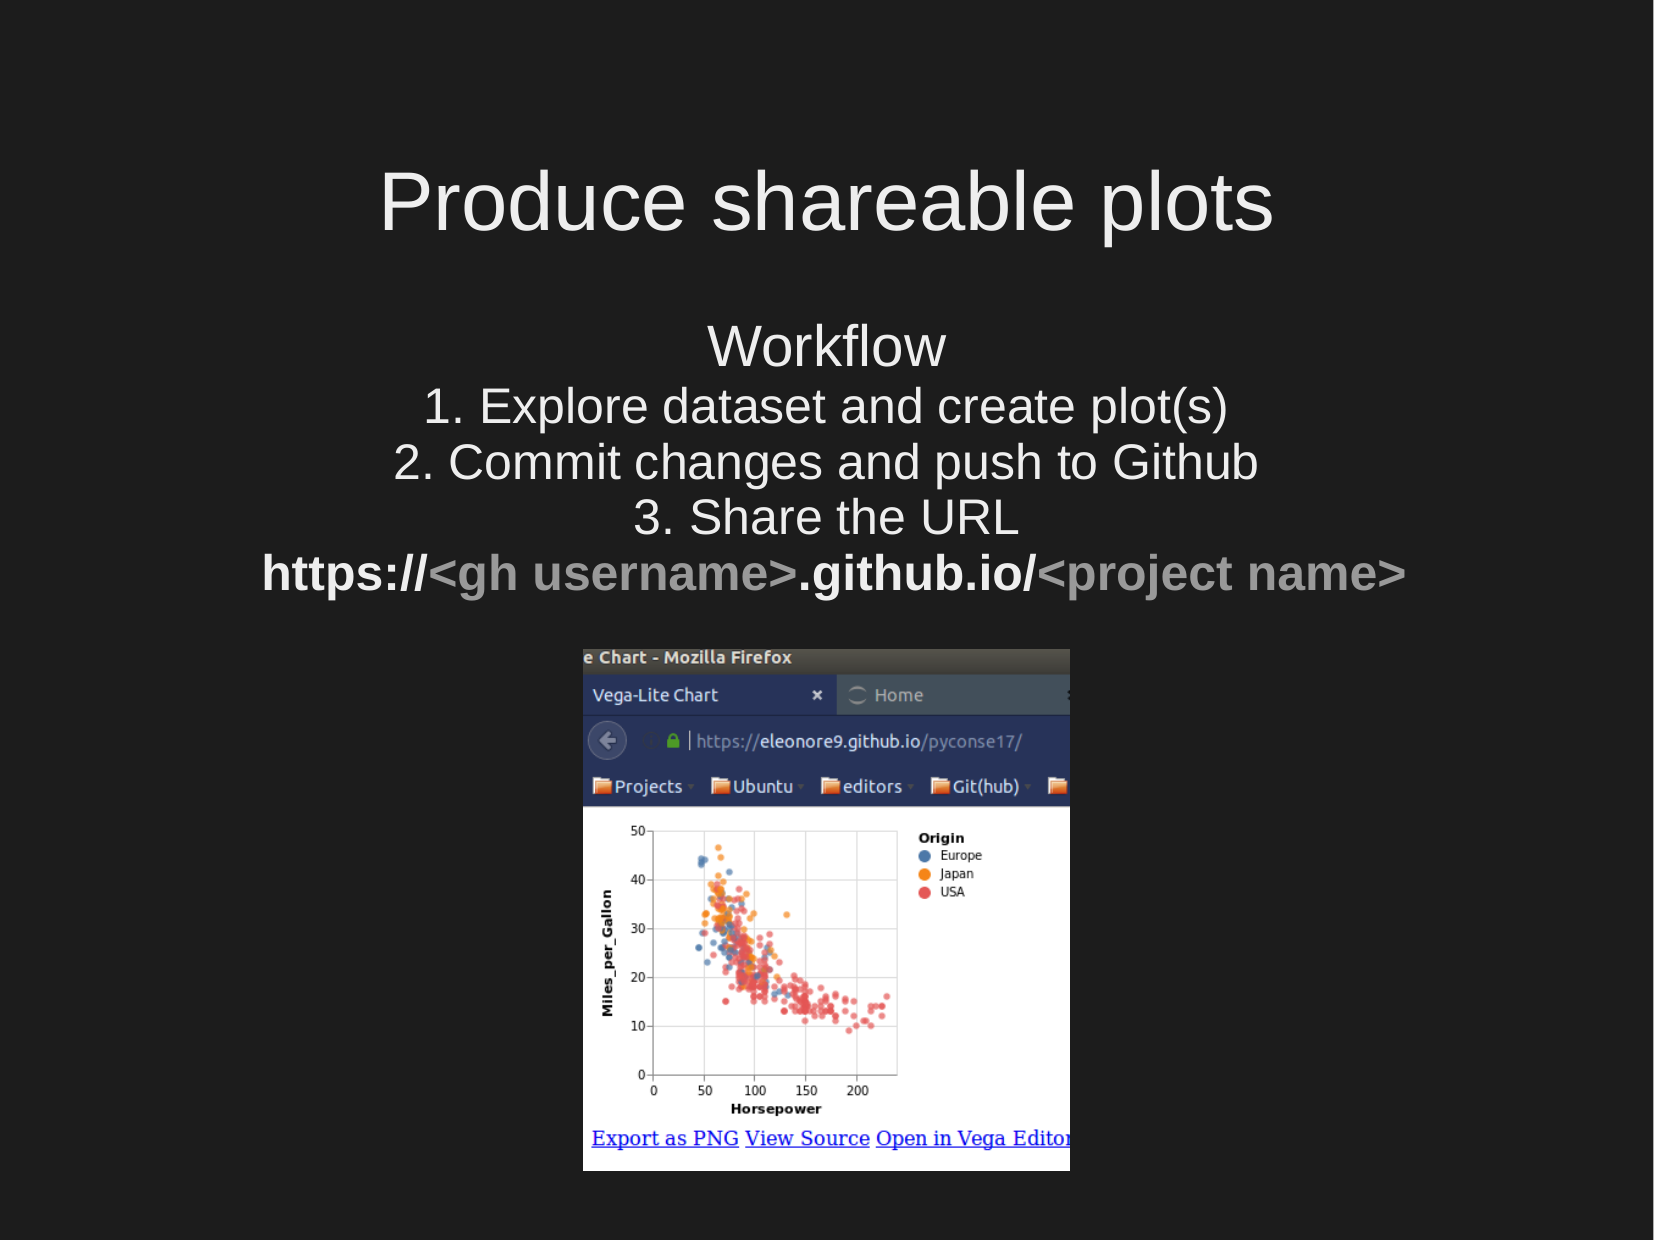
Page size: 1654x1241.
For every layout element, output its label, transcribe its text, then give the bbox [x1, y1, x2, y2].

picture [583, 649, 1070, 1171]
text_box Produce shareable plots Workflow 1. Explore dataset and create plot(s) 2. Commit changes and push to Github 3. Share the URL https://<gh username>.github.io/<project name> [82, 18, 1572, 738]
